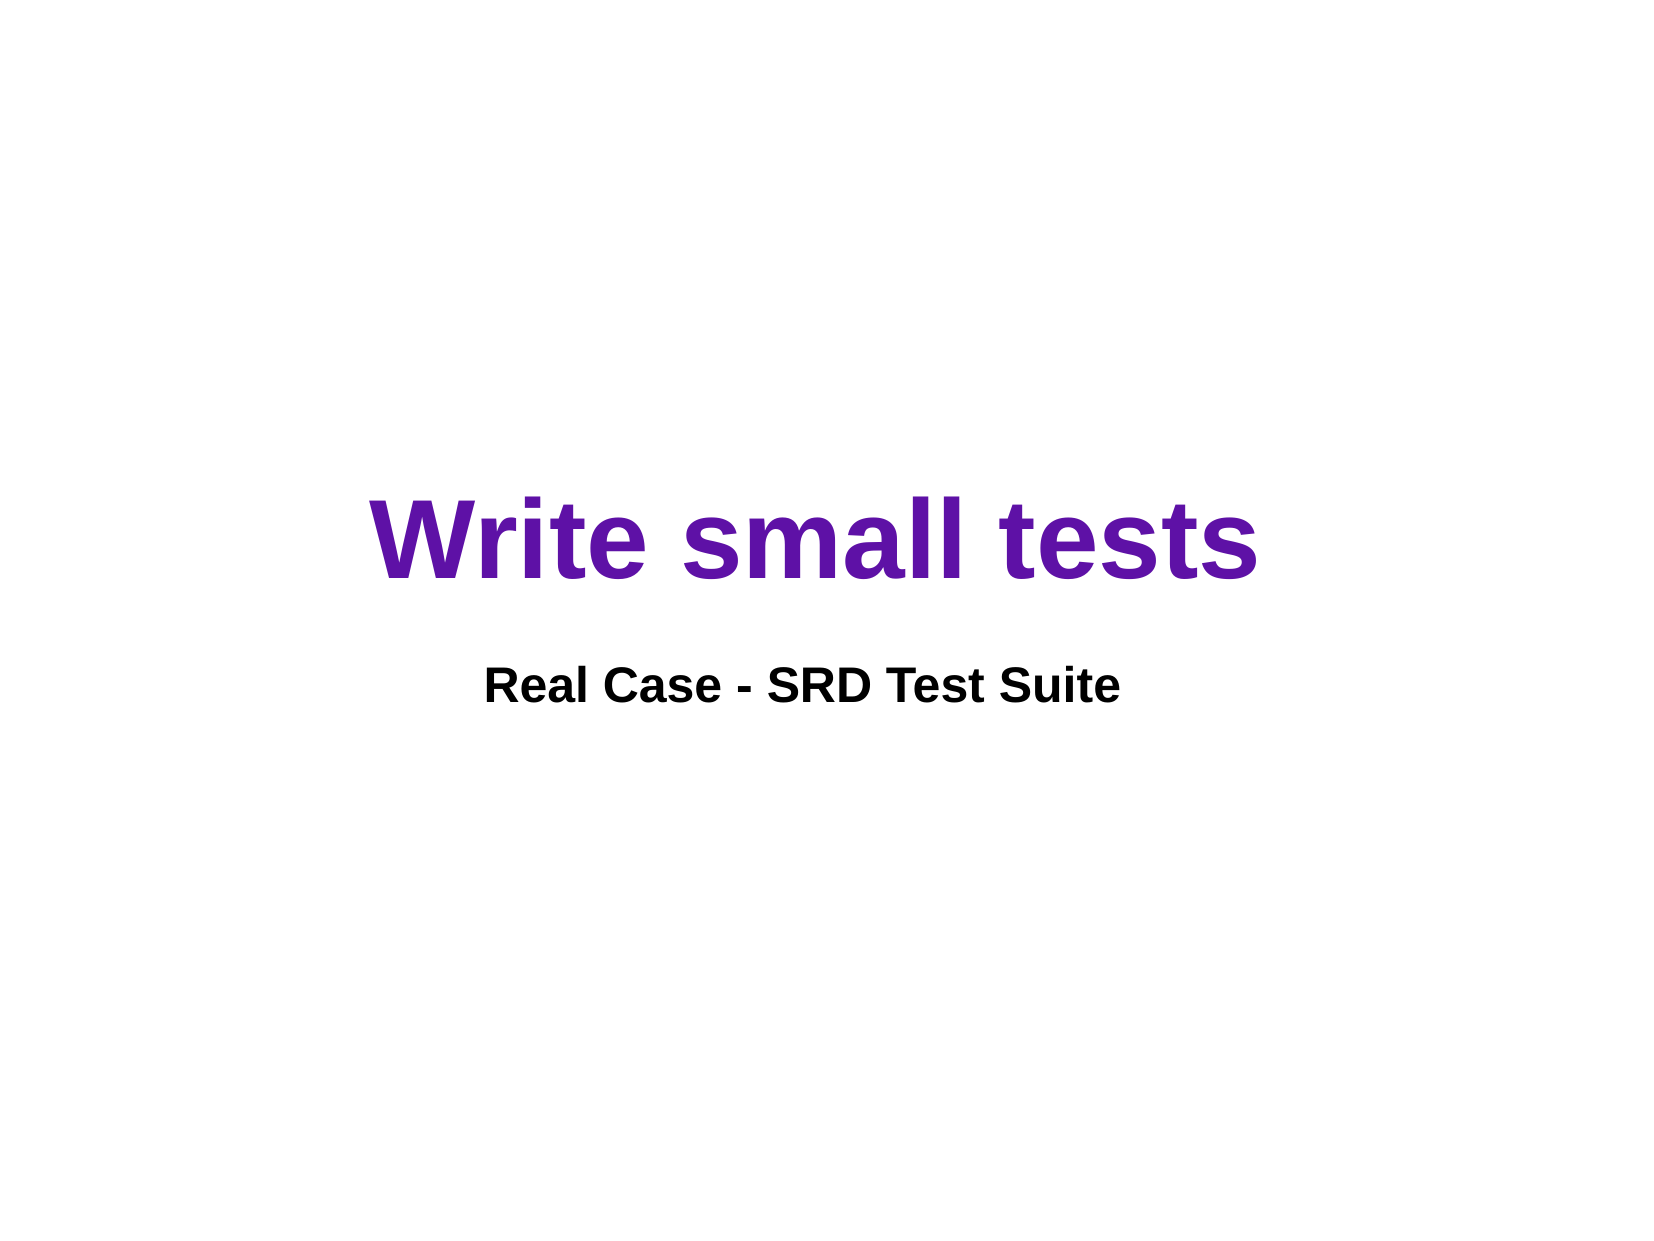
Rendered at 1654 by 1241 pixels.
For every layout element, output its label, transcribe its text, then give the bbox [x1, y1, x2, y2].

text_box Real Case - SRD Test Suite [450, 649, 1156, 721]
title Write small tests [71, 435, 1561, 646]
